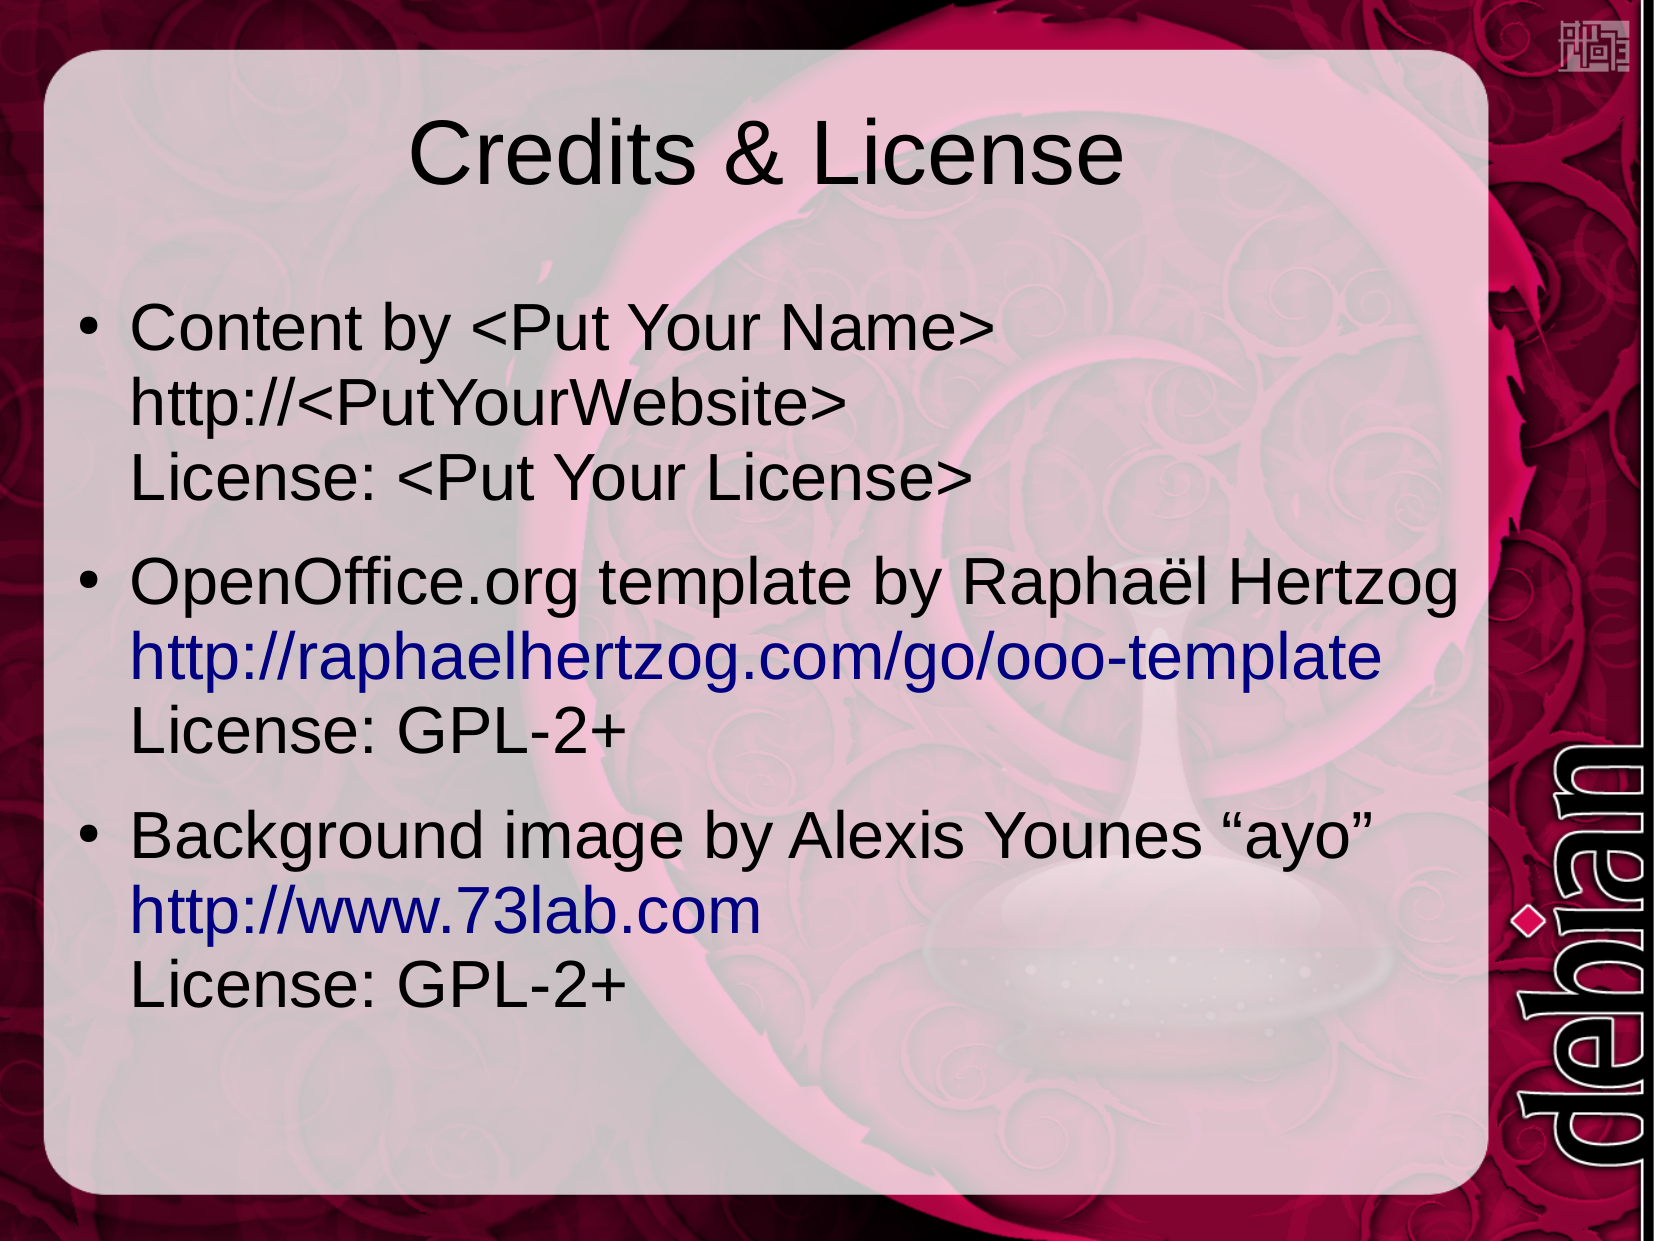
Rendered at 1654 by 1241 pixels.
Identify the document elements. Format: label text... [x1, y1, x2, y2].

list Content by <Put Your Name> http://<PutYourWebsite> License: <Put Your License> OpenOffice.org template by Raphaël Hertzog http://raphaelhertzog.com/go/ooo-template License: GPL-2+ Background image by Alexis Younes “ayo” http://www.73lab.com License: GPL-2+ [59, 290, 1477, 1109]
title Credits & License [59, 49, 1477, 257]
picture [0, 0, 1654, 1241]
